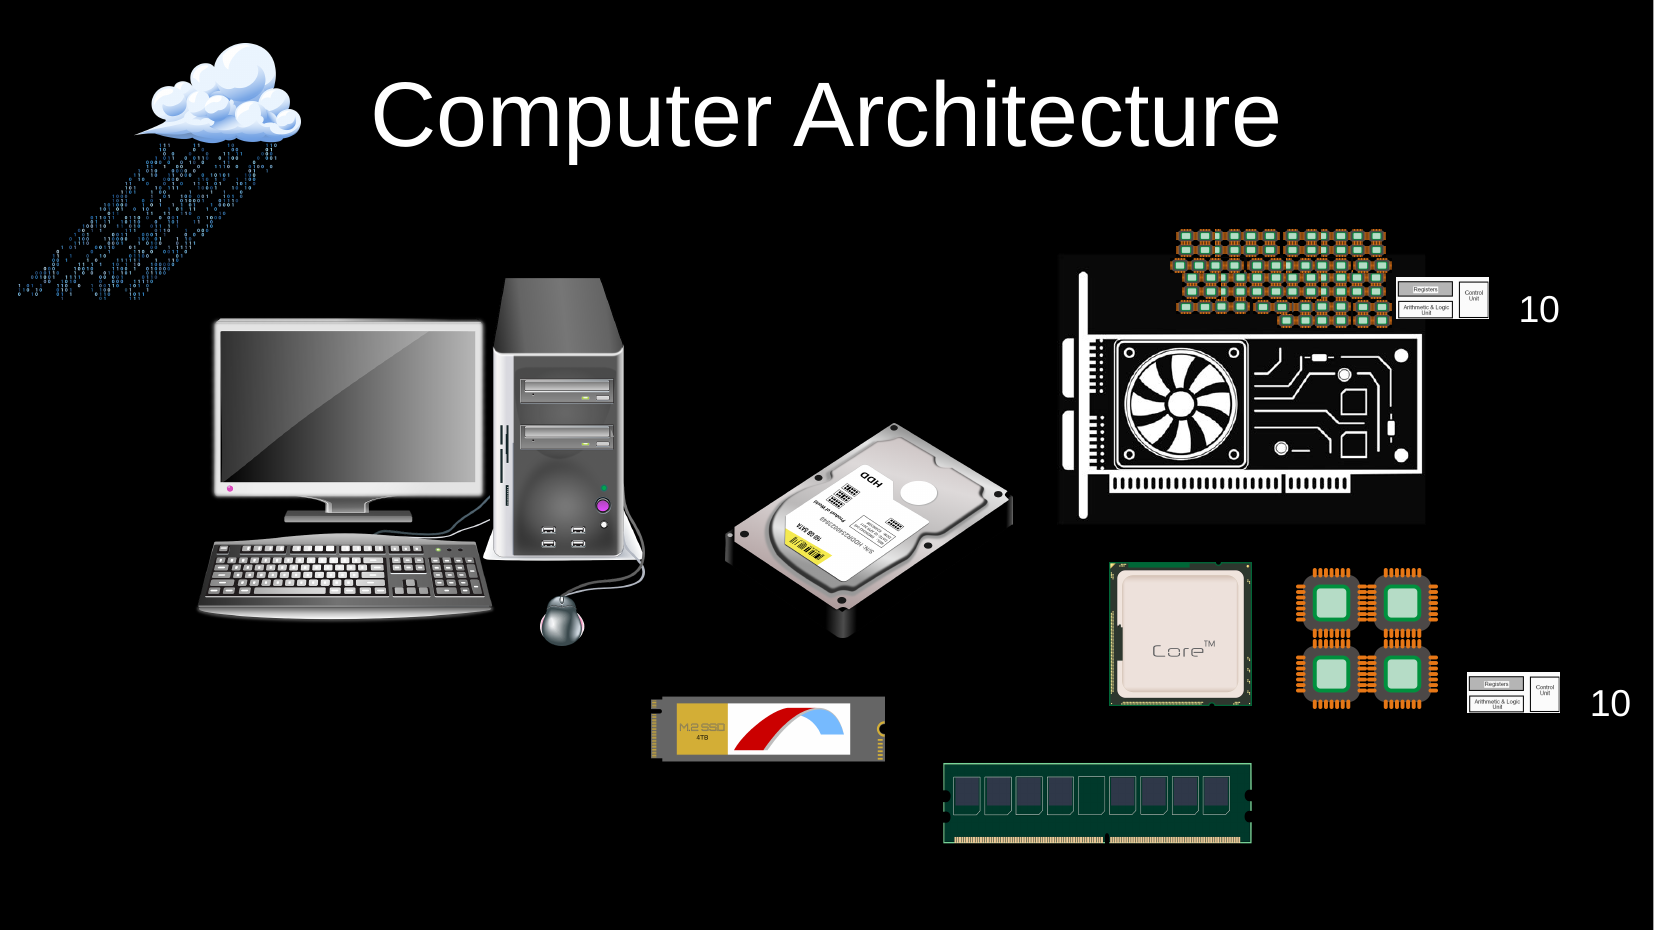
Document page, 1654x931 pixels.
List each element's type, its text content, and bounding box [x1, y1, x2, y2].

text_box 10 [1575, 675, 1647, 732]
picture [1296, 639, 1438, 709]
picture [1467, 672, 1560, 713]
text_box 10 [1503, 280, 1576, 338]
picture [1296, 568, 1438, 638]
picture [651, 670, 885, 788]
picture [1057, 229, 1489, 526]
title Computer Architecture [82, 37, 1571, 193]
picture [943, 725, 1252, 881]
picture [1109, 562, 1252, 706]
picture [18, 43, 645, 646]
picture [725, 420, 1013, 638]
